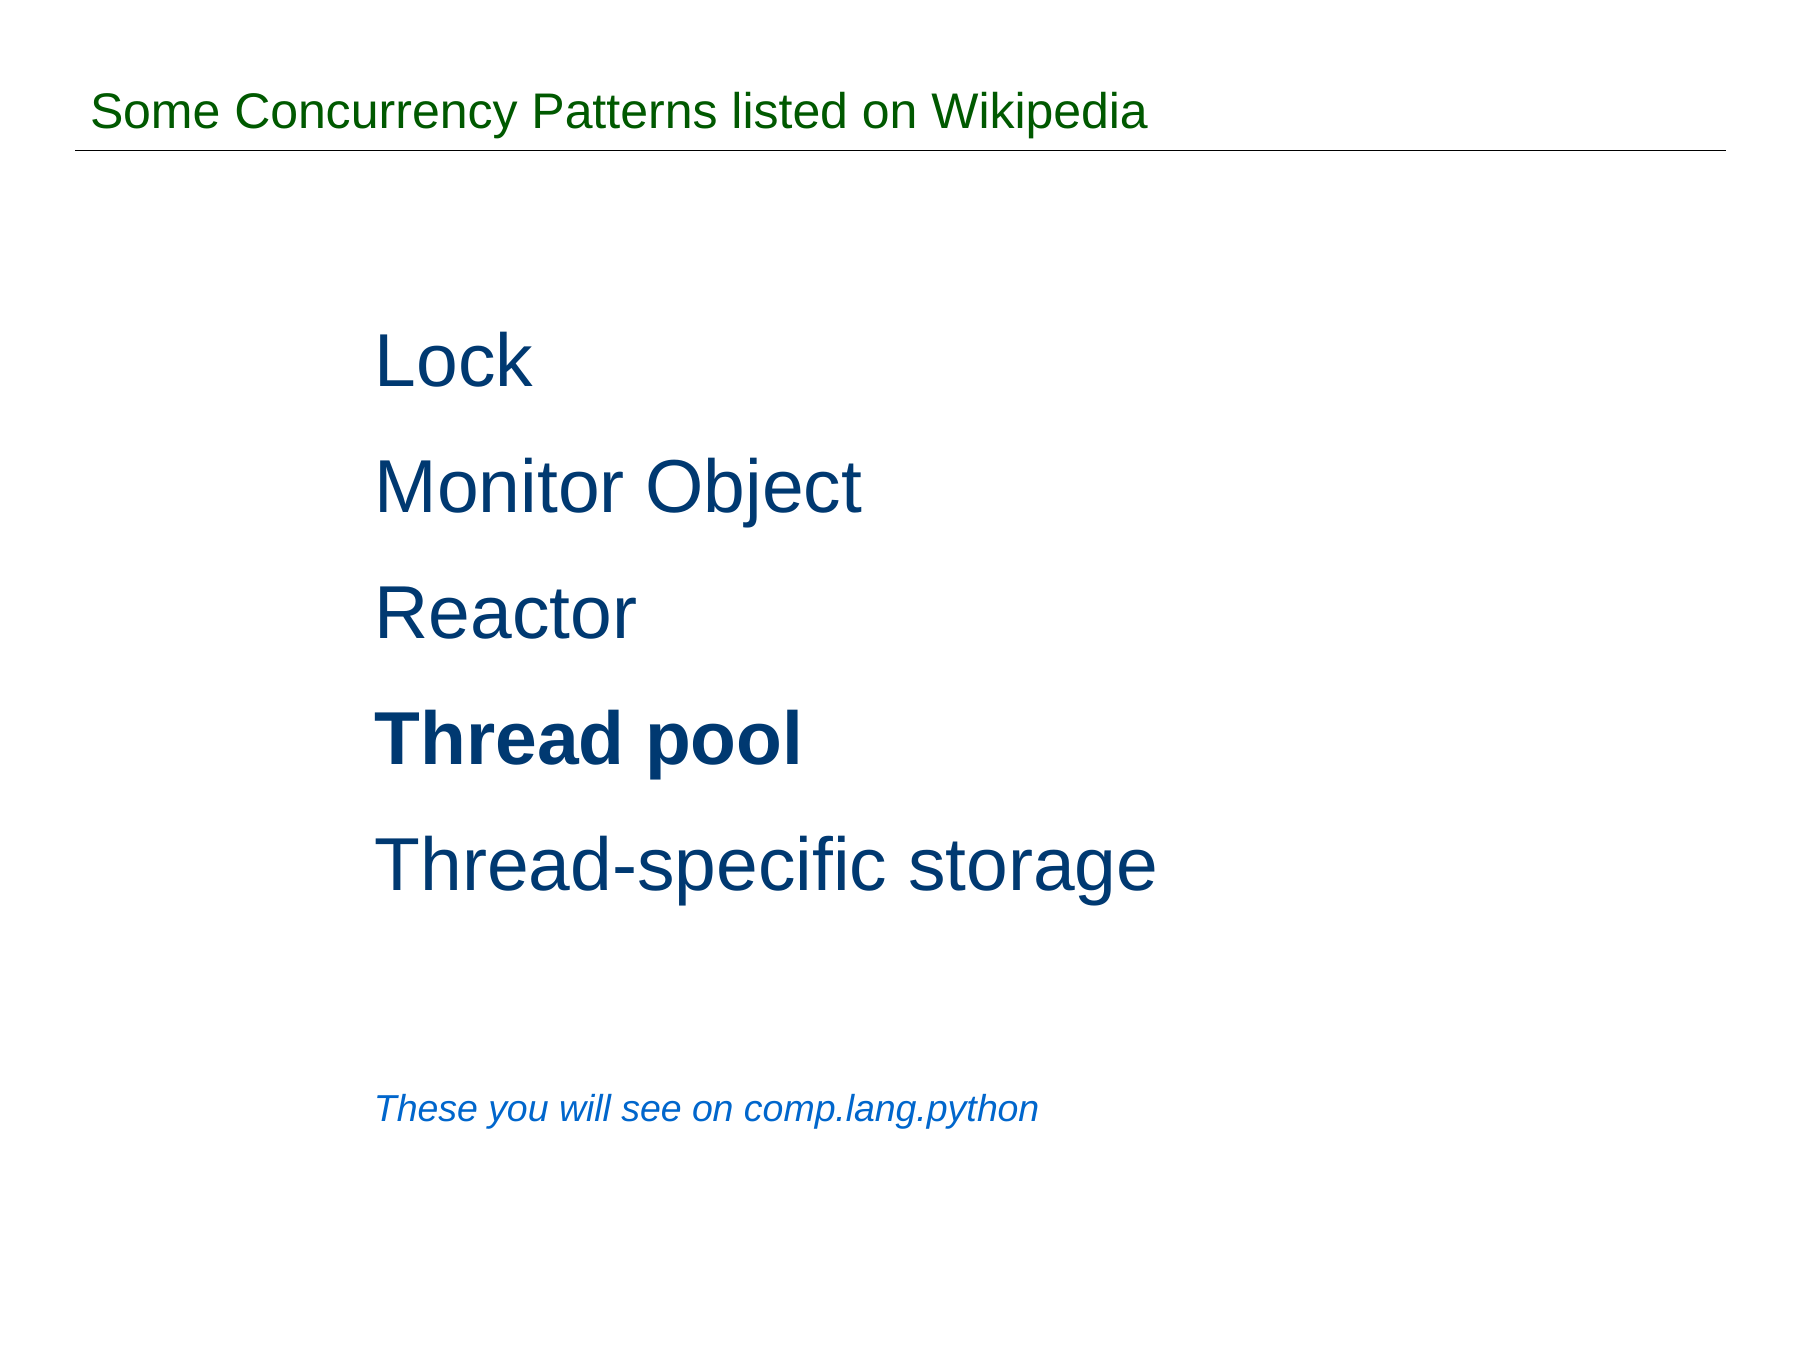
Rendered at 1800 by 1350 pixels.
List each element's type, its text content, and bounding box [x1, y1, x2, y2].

text_box Lock Monitor Object Reactor Thread pool Thread-specific storage [359, 269, 1800, 1081]
title Some Concurrency Patterns listed on Wikipedia [90, 38, 1710, 147]
text_box These you will see on comp.lang.python [359, 1080, 1558, 1137]
